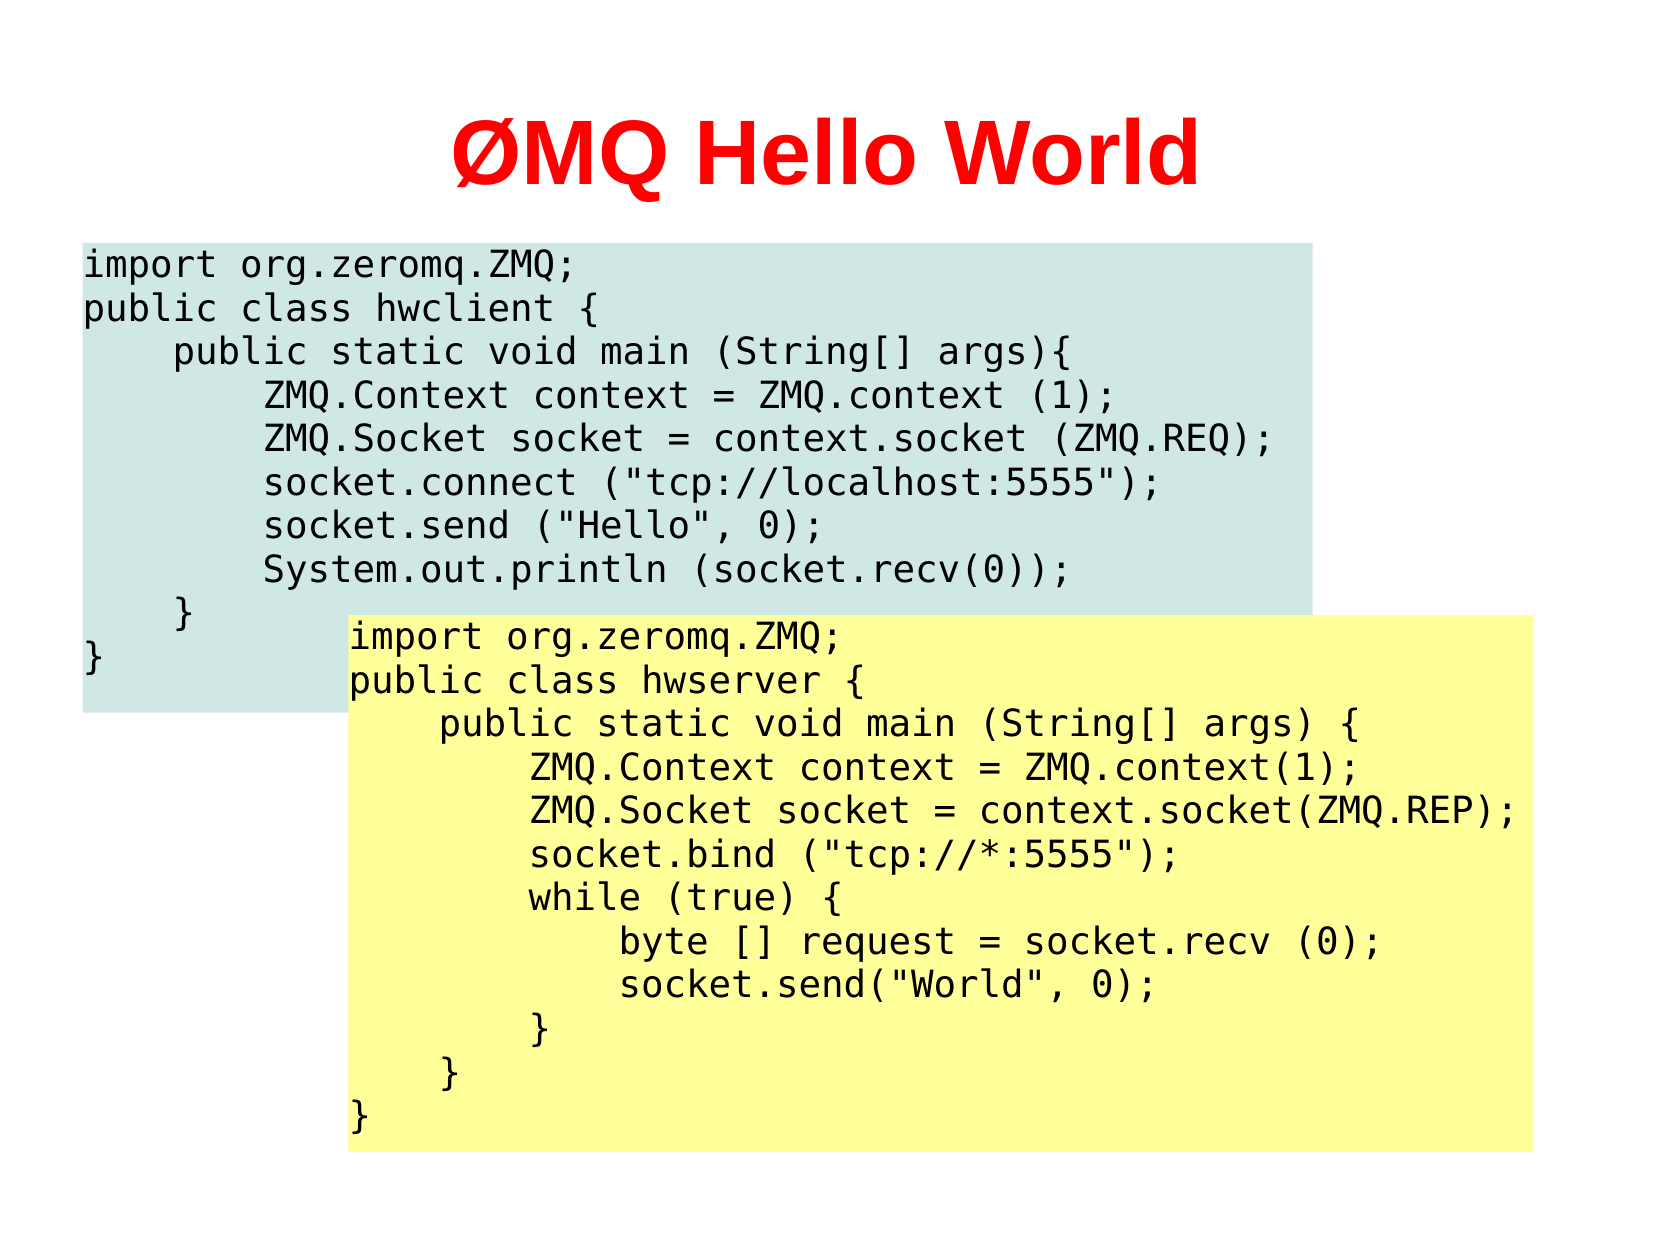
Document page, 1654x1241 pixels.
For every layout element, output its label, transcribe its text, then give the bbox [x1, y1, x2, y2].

list import org.zeromq.ZMQ; public class hwclient { public static void main (String[] args){ ZMQ.Context context = ZMQ.context (1); ZMQ.Socket socket = context.socket (ZMQ.REQ); socket.connect ("tcp://localhost:5555"); socket.send ("Hello", 0); System.out.println (socket.recv(0)); } } [82, 242, 1313, 713]
title ØMQ Hello World [82, 49, 1571, 257]
list import org.zeromq.ZMQ; public class hwserver { public static void main (String[] args) { ZMQ.Context context = ZMQ.context(1); ZMQ.Socket socket = context.socket(ZMQ.REP); socket.bind ("tcp://*:5555"); while (true) { byte [] request = socket.recv (0); socket.send("World", 0); } } } [348, 615, 1534, 1152]
